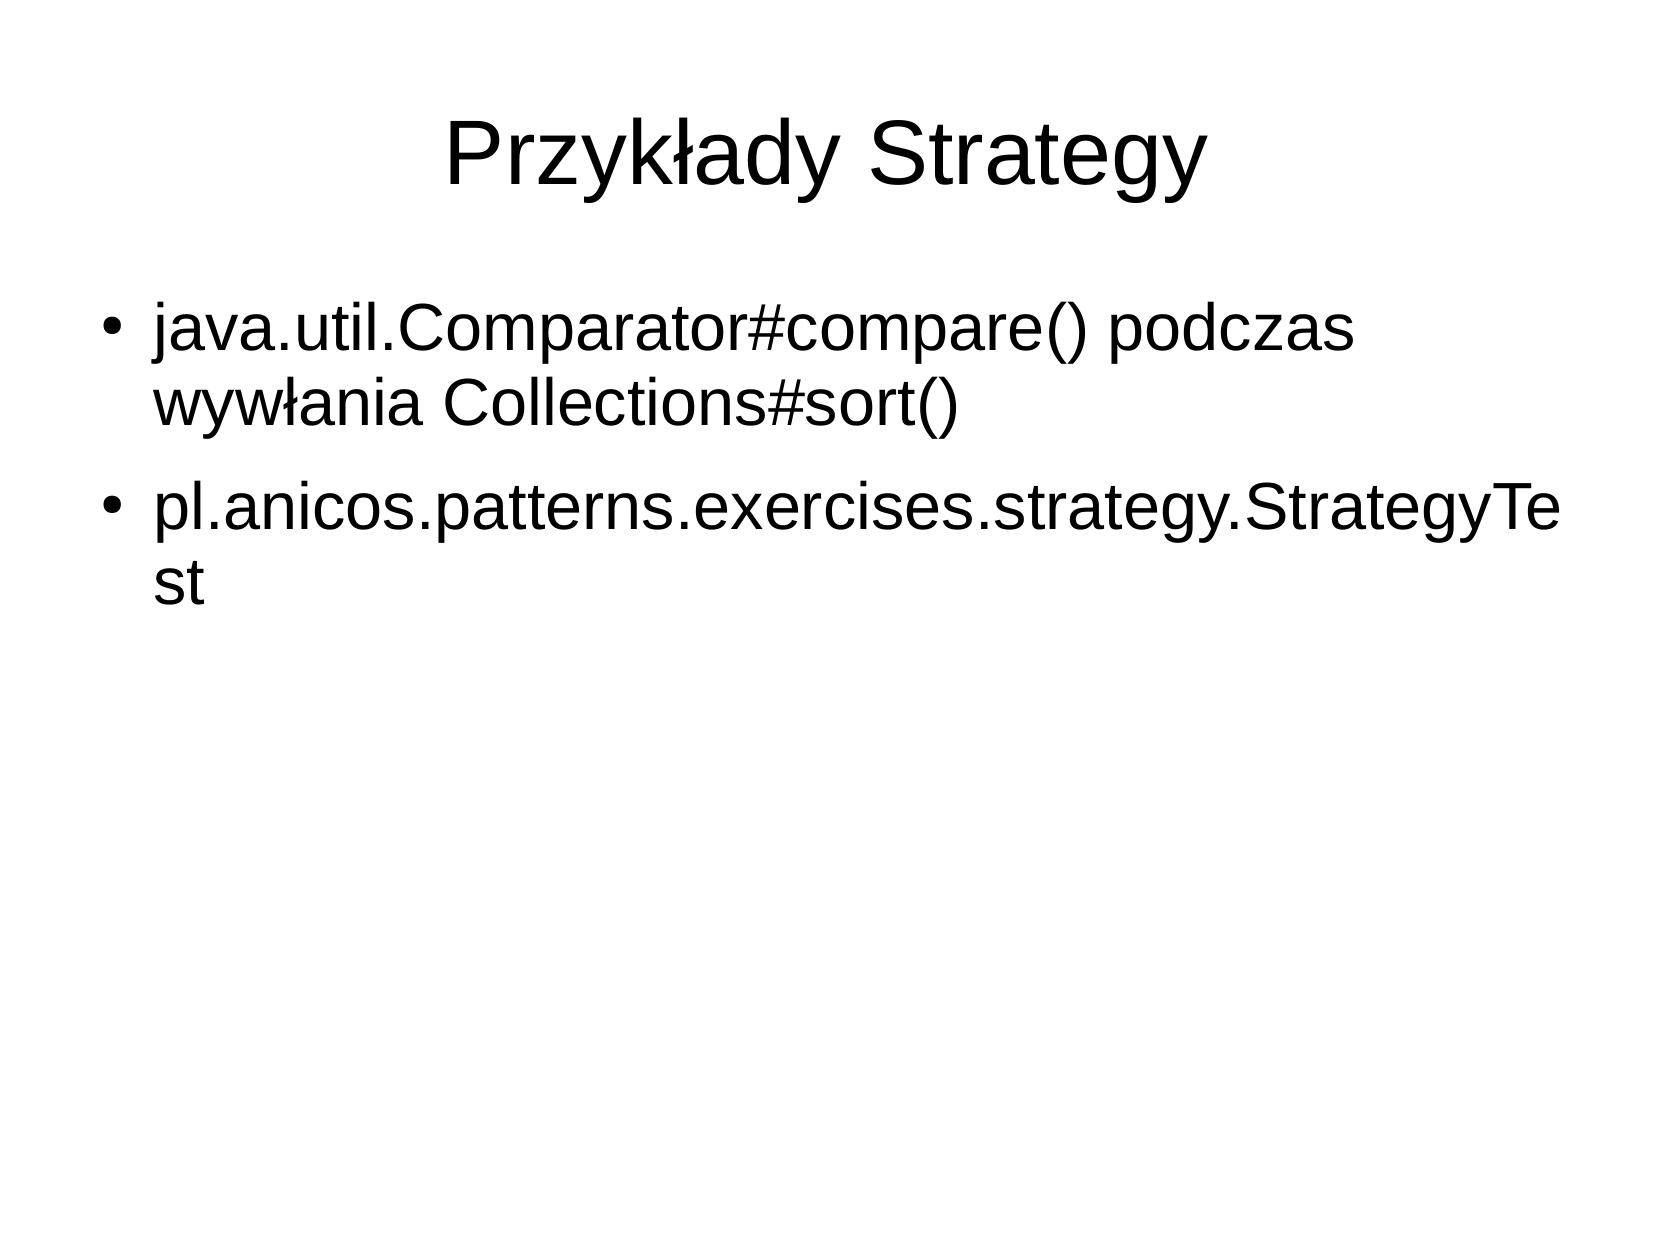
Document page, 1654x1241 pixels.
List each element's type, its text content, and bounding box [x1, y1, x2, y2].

title Przykłady Strategy [82, 49, 1571, 257]
list java.util.Comparator#compare() podczas wywłania Collections#sort() pl.anicos.patterns.exercises.strategy.StrategyTest [82, 290, 1571, 1010]
